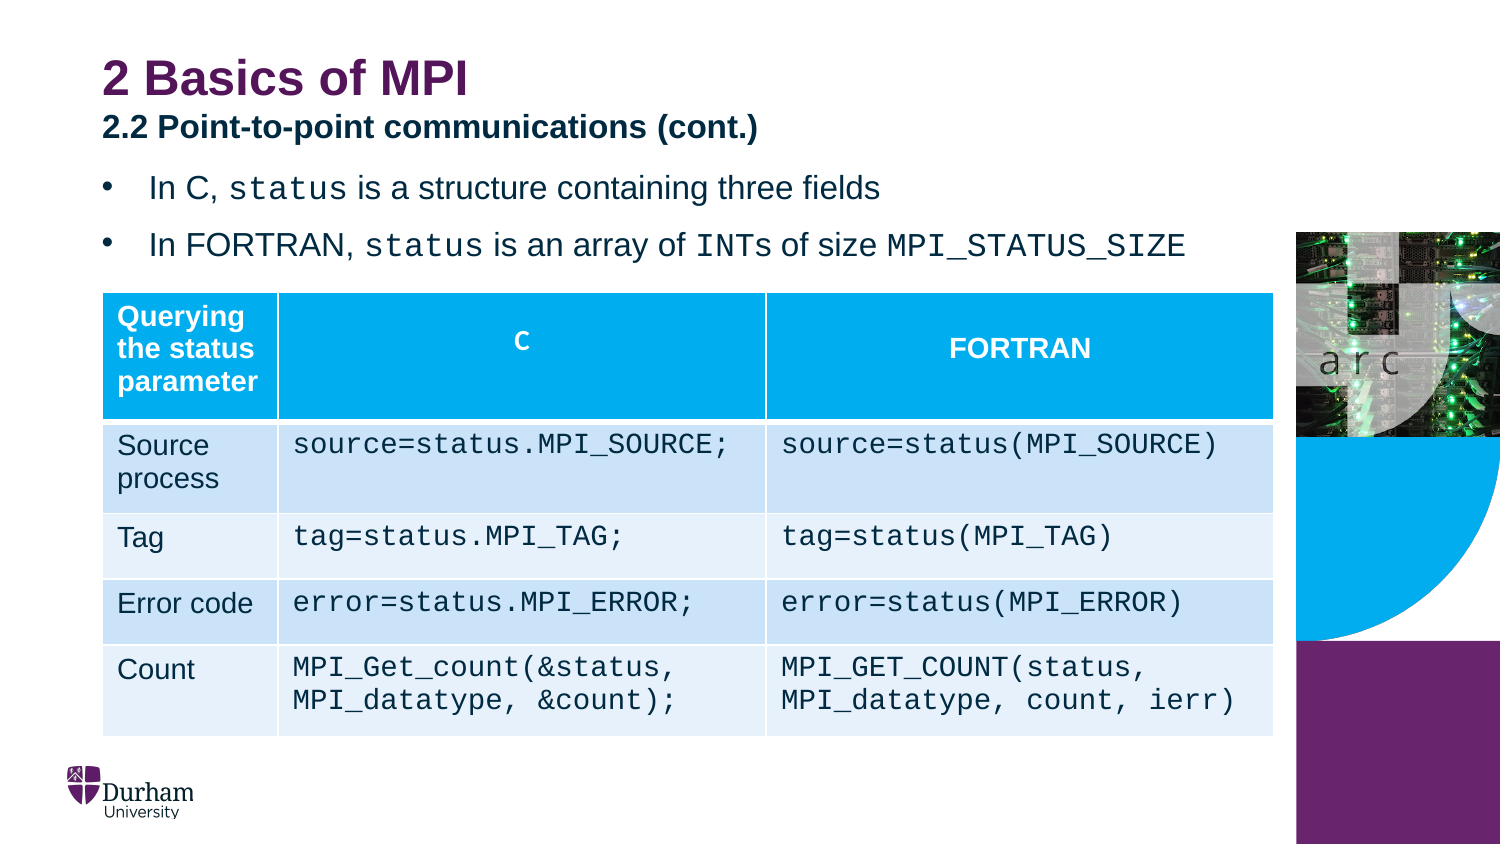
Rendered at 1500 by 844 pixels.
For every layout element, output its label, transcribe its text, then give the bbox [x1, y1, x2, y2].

table_cell Source process [103, 425, 277, 513]
table_cell source=status(MPI_SOURCE) [767, 425, 1273, 513]
table_cell tag=status(MPI_TAG) [767, 514, 1273, 578]
table_cell Count [103, 646, 277, 736]
table_cell error=status.MPI_ERROR; [279, 580, 765, 644]
table_cell Tag [103, 514, 277, 578]
table_cell MPI_Get_count(&status, MPI_datatype, &count); [279, 646, 765, 736]
table_cell tag=status.MPI_TAG; [279, 514, 765, 578]
title 2 Basics of MPI 2.2 Point-to-point communications (cont.) [101, 45, 1399, 187]
table_cell source=status.MPI_SOURCE; [279, 425, 765, 513]
table_header C [279, 293, 765, 419]
picture [67, 766, 193, 819]
table_header FORTRAN [767, 293, 1273, 419]
picture [1332, 467, 1500, 640]
table_cell Error code [103, 580, 277, 644]
table_header Querying the status parameter [103, 293, 277, 419]
picture [1296, 232, 1500, 436]
list In C, status is a structure containing three fields In FORTRAN, status is an array of INTs of size MPI_STATUS_SIZE [101, 166, 1262, 279]
table_cell MPI_GET_COUNT(status, MPI_datatype, count, ierr) [767, 646, 1273, 736]
table_cell error=status(MPI_ERROR) [767, 580, 1273, 644]
text_box [1296, 640, 1500, 844]
